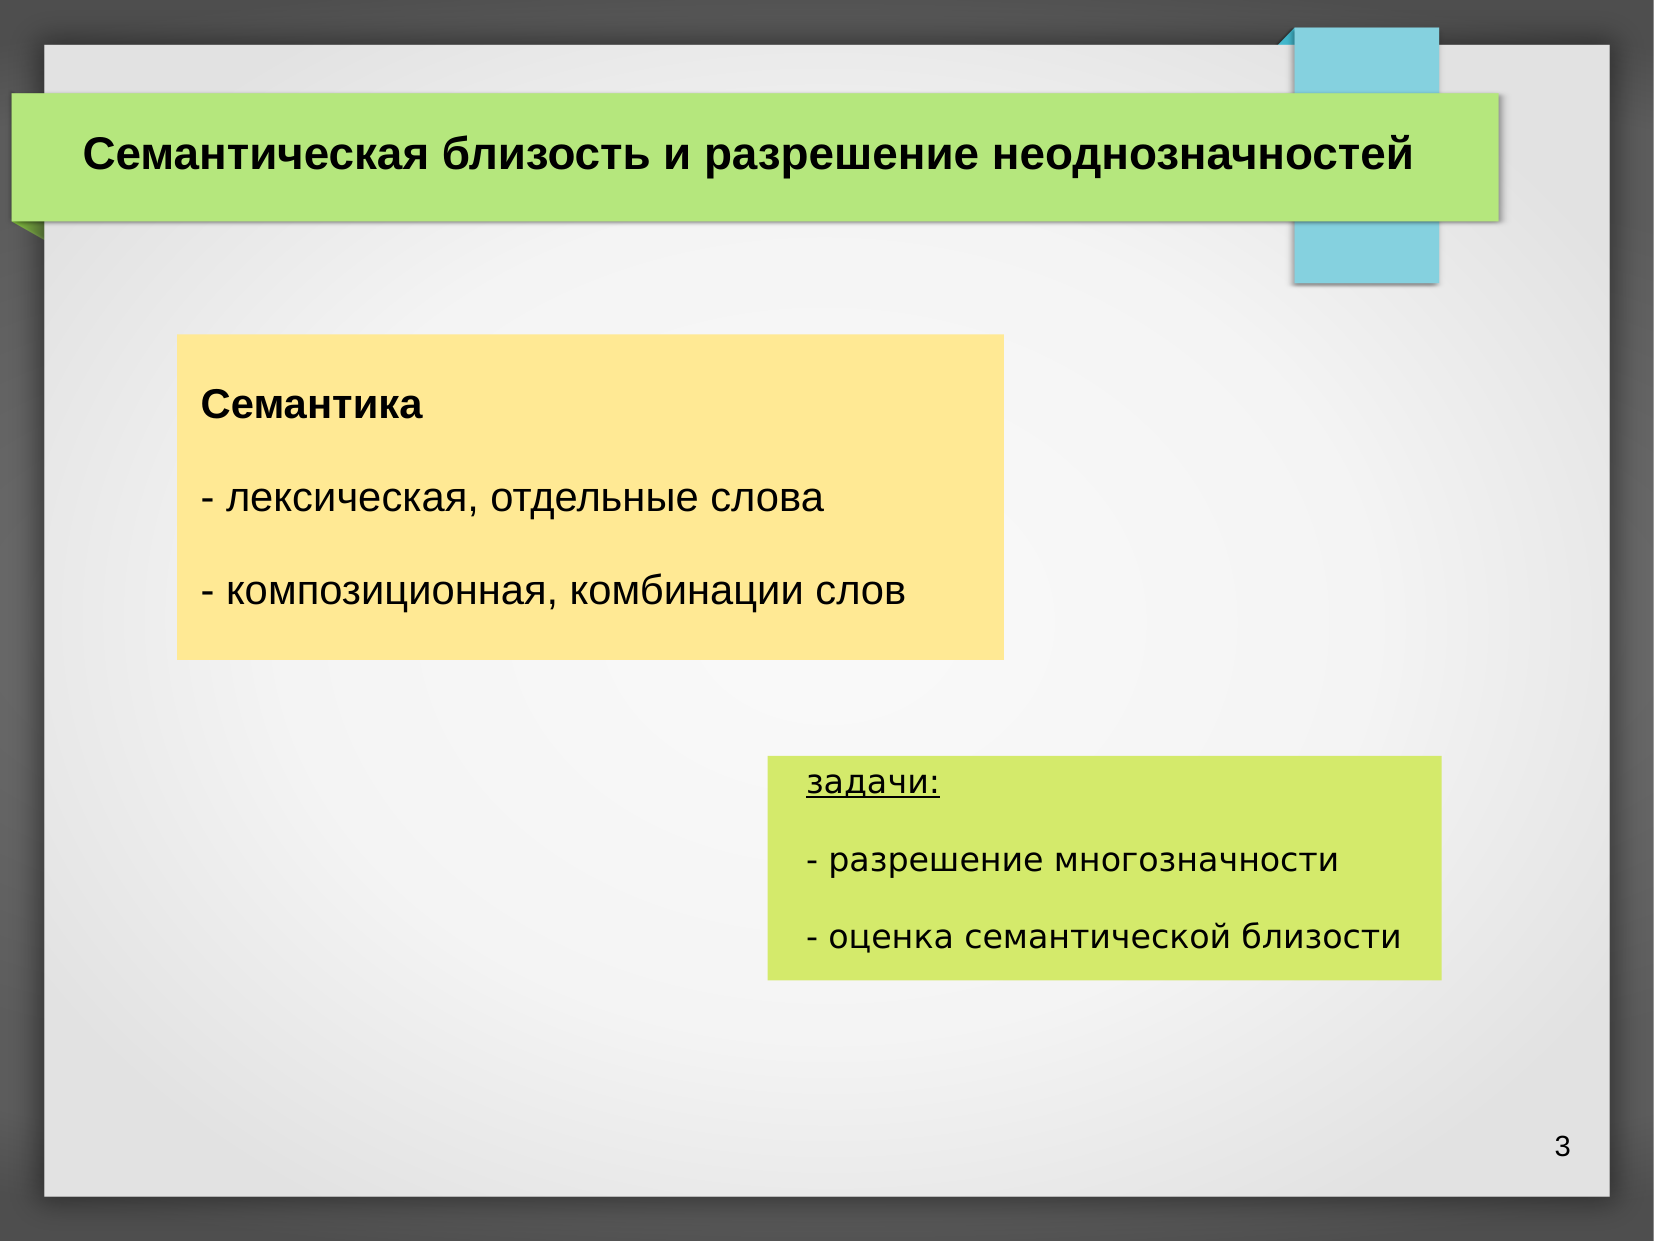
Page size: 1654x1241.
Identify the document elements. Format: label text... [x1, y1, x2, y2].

picture [0, 0, 1654, 1241]
text_box Семантика - лексическая, отдельные слова - композиционная, комбинации слов [177, 334, 1004, 660]
title Семантическая близость и разрешение неоднозначностей [82, 121, 1489, 187]
text_box задачи: - разрешение многозначности - оценка семантической близости [767, 755, 1442, 981]
